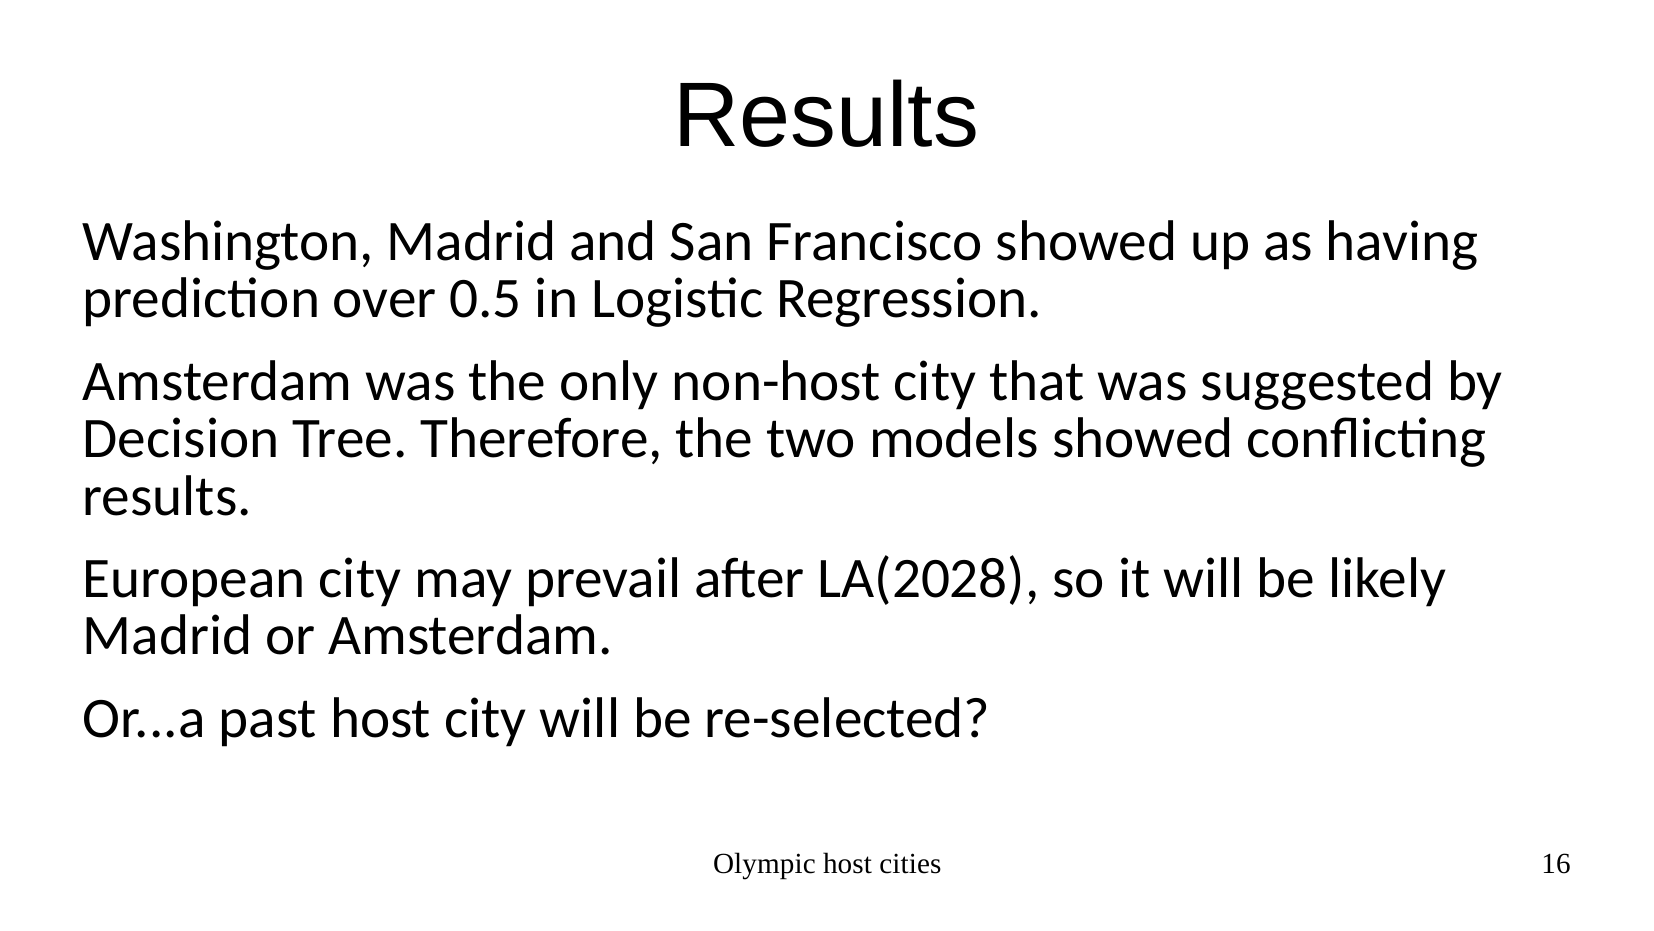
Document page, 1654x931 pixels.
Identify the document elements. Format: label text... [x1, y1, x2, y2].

list Washington, Madrid and San Francisco showed up as having prediction over 0.5 in Logistic Regression. Amsterdam was the only non-host city that was suggested by Decision Tree. Therefore, the two models showed conflicting results. European city may prevail after LA(2028), so it will be likely Madrid or Amsterdam. Or...a past host city will be re-selected? [82, 217, 1571, 758]
title Results [82, 37, 1571, 193]
